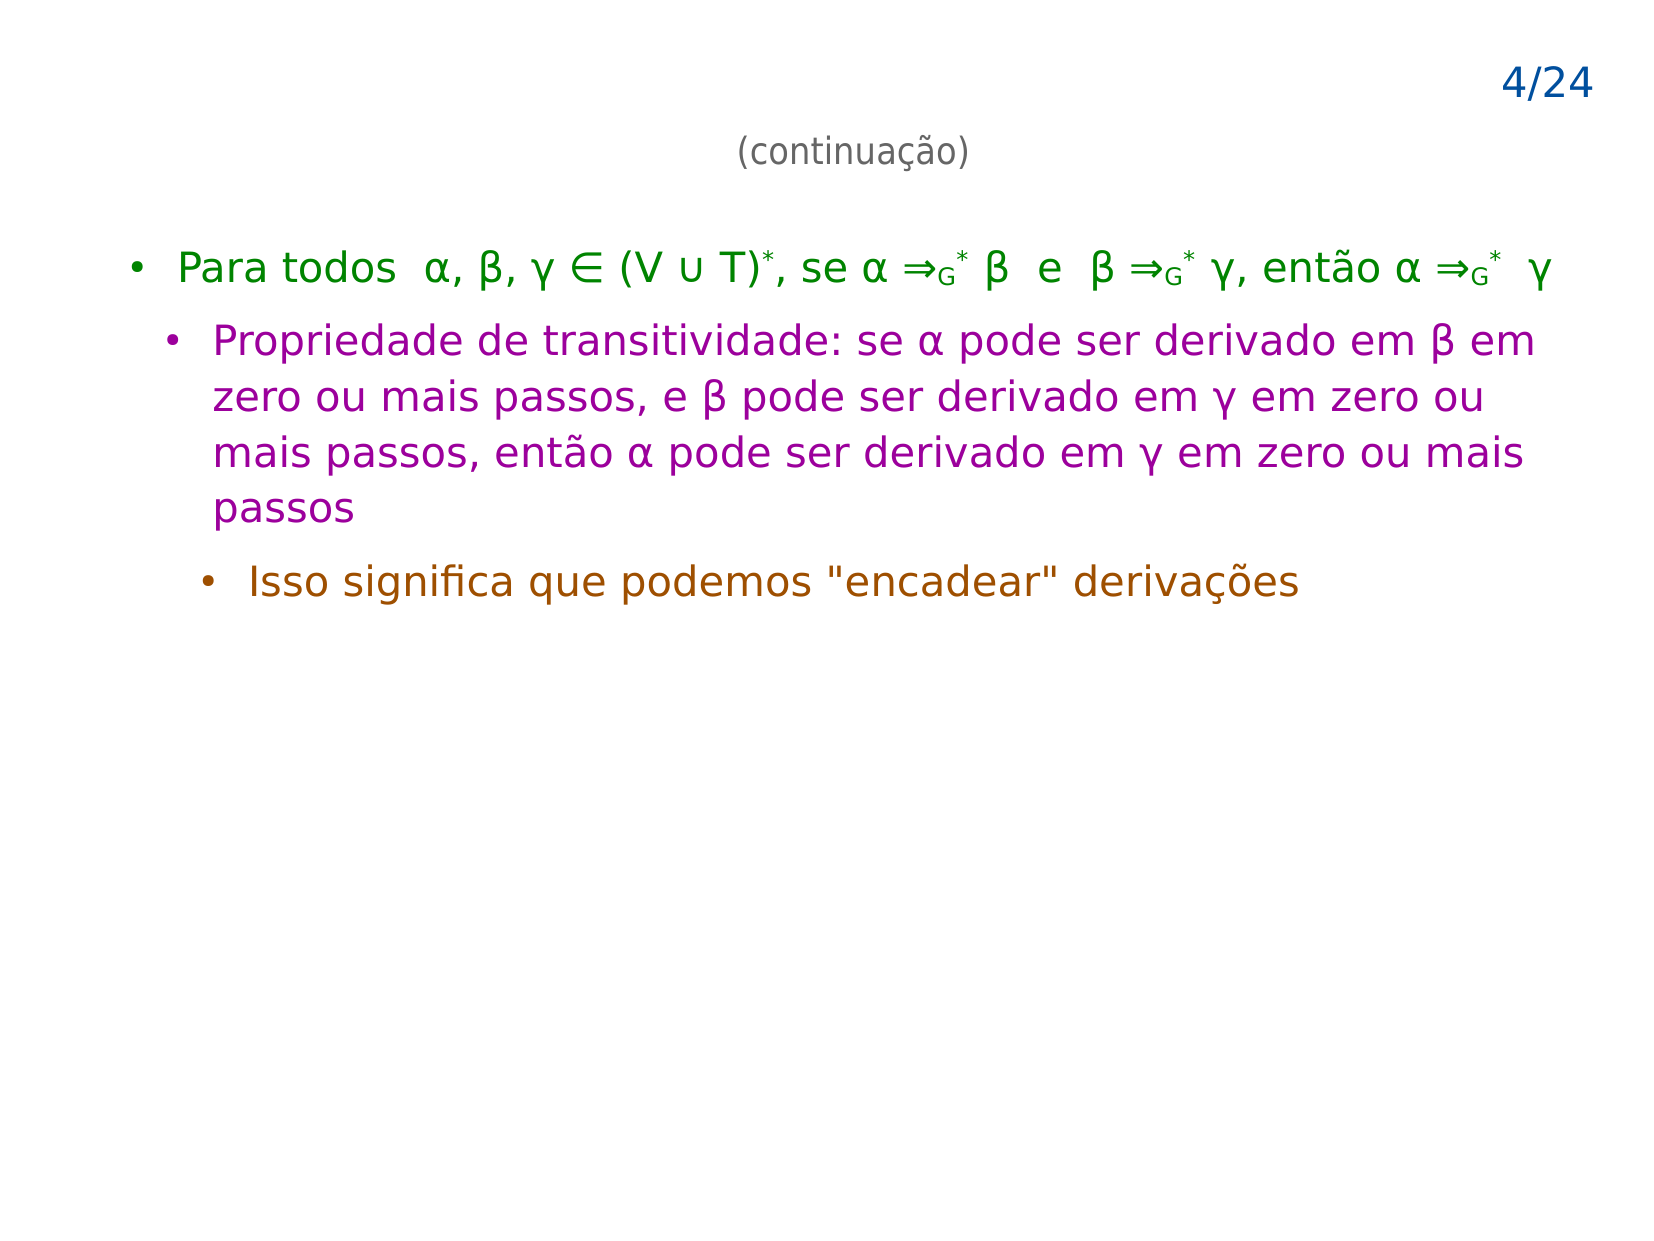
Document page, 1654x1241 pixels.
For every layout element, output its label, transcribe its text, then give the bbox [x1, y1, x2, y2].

list Para todos α, β, γ ∈ (V ∪ T)*, se α ⇒G* β e β ⇒G* γ, então α ⇒G* γ Propriedade de transitividade: se α pode ser derivado em β em zero ou mais passos, e β pode ser derivado em γ em zero ou mais passos, então α pode ser derivado em γ em zero ou mais passos Isso significa que podemos "encadear" derivações [59, 236, 1595, 1211]
text_box (continuação) [721, 122, 986, 181]
